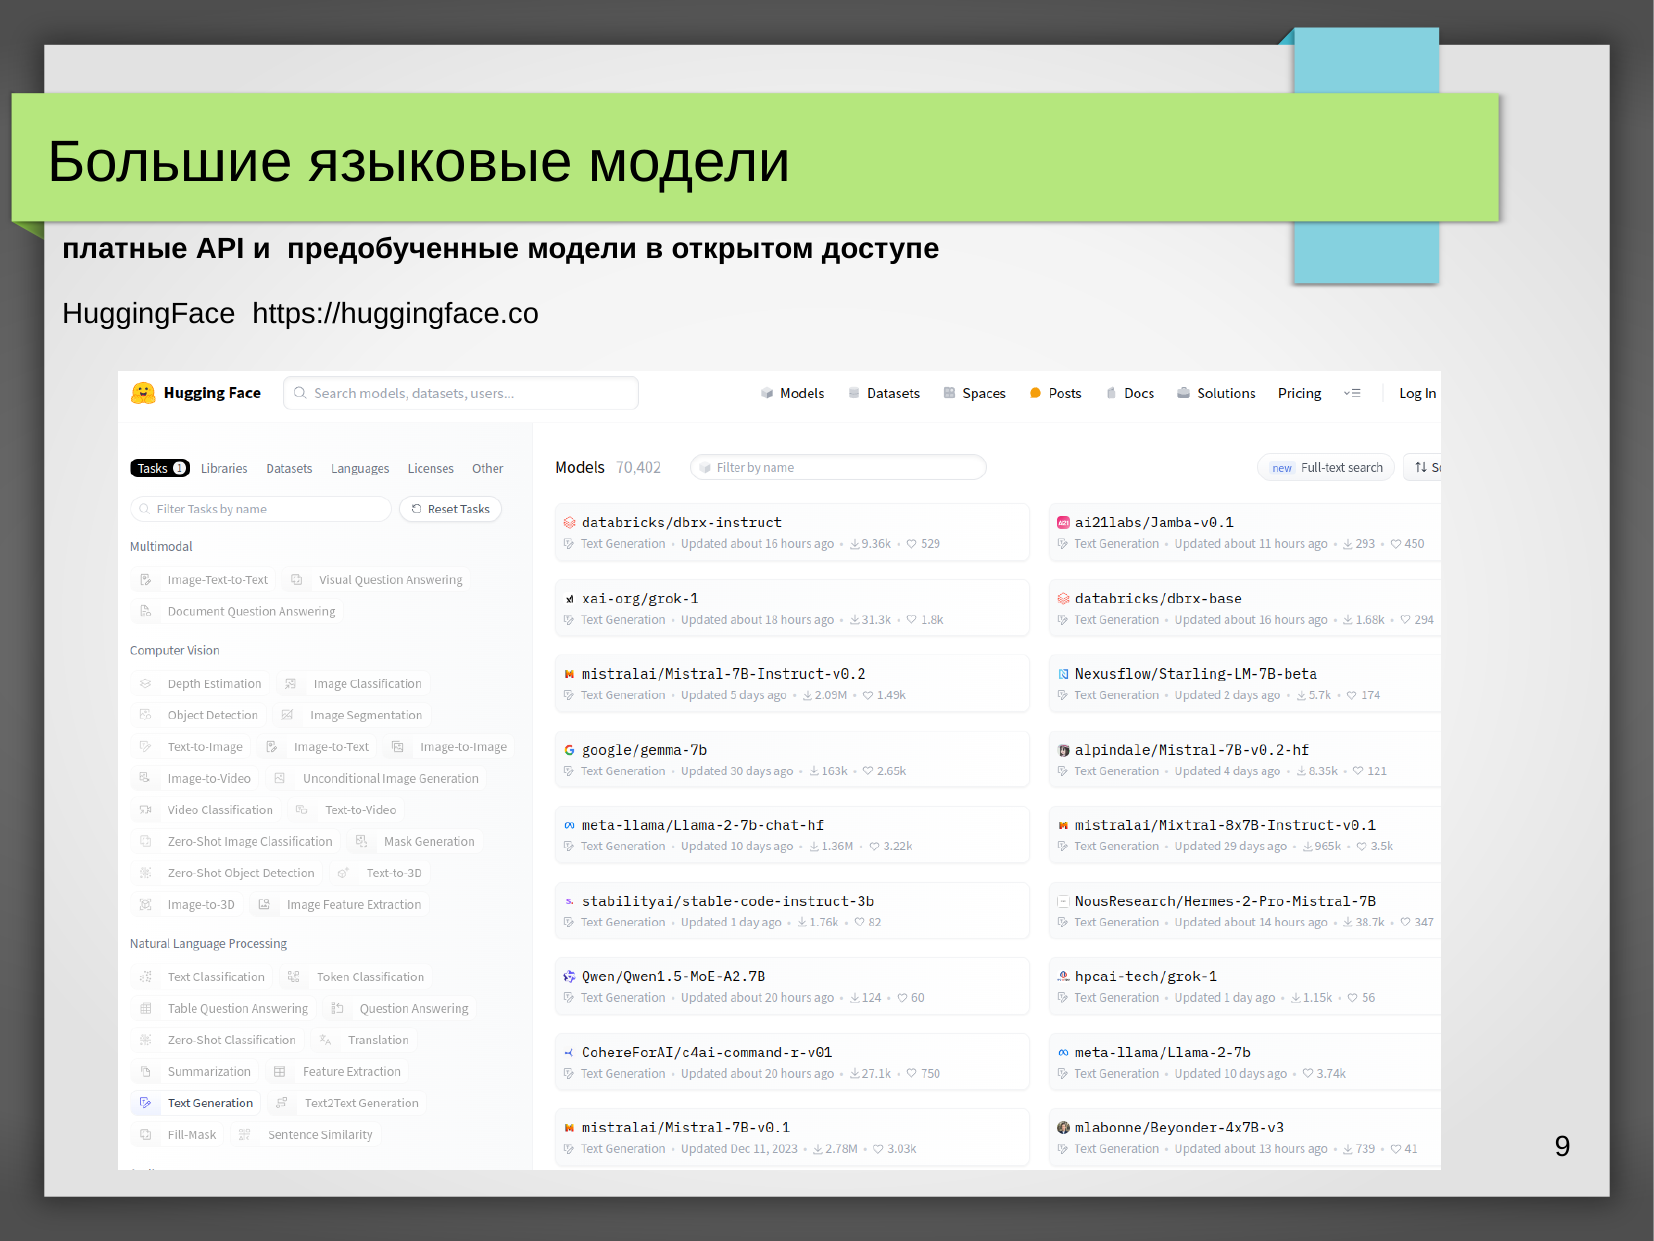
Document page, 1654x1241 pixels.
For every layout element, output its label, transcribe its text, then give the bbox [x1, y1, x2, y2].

title Большие языковые модели [47, 121, 1241, 201]
text_box платные API и предобученные модели в открытом доступе HuggingFace https://huggingface.co [47, 224, 993, 343]
picture [0, 0, 1654, 1241]
